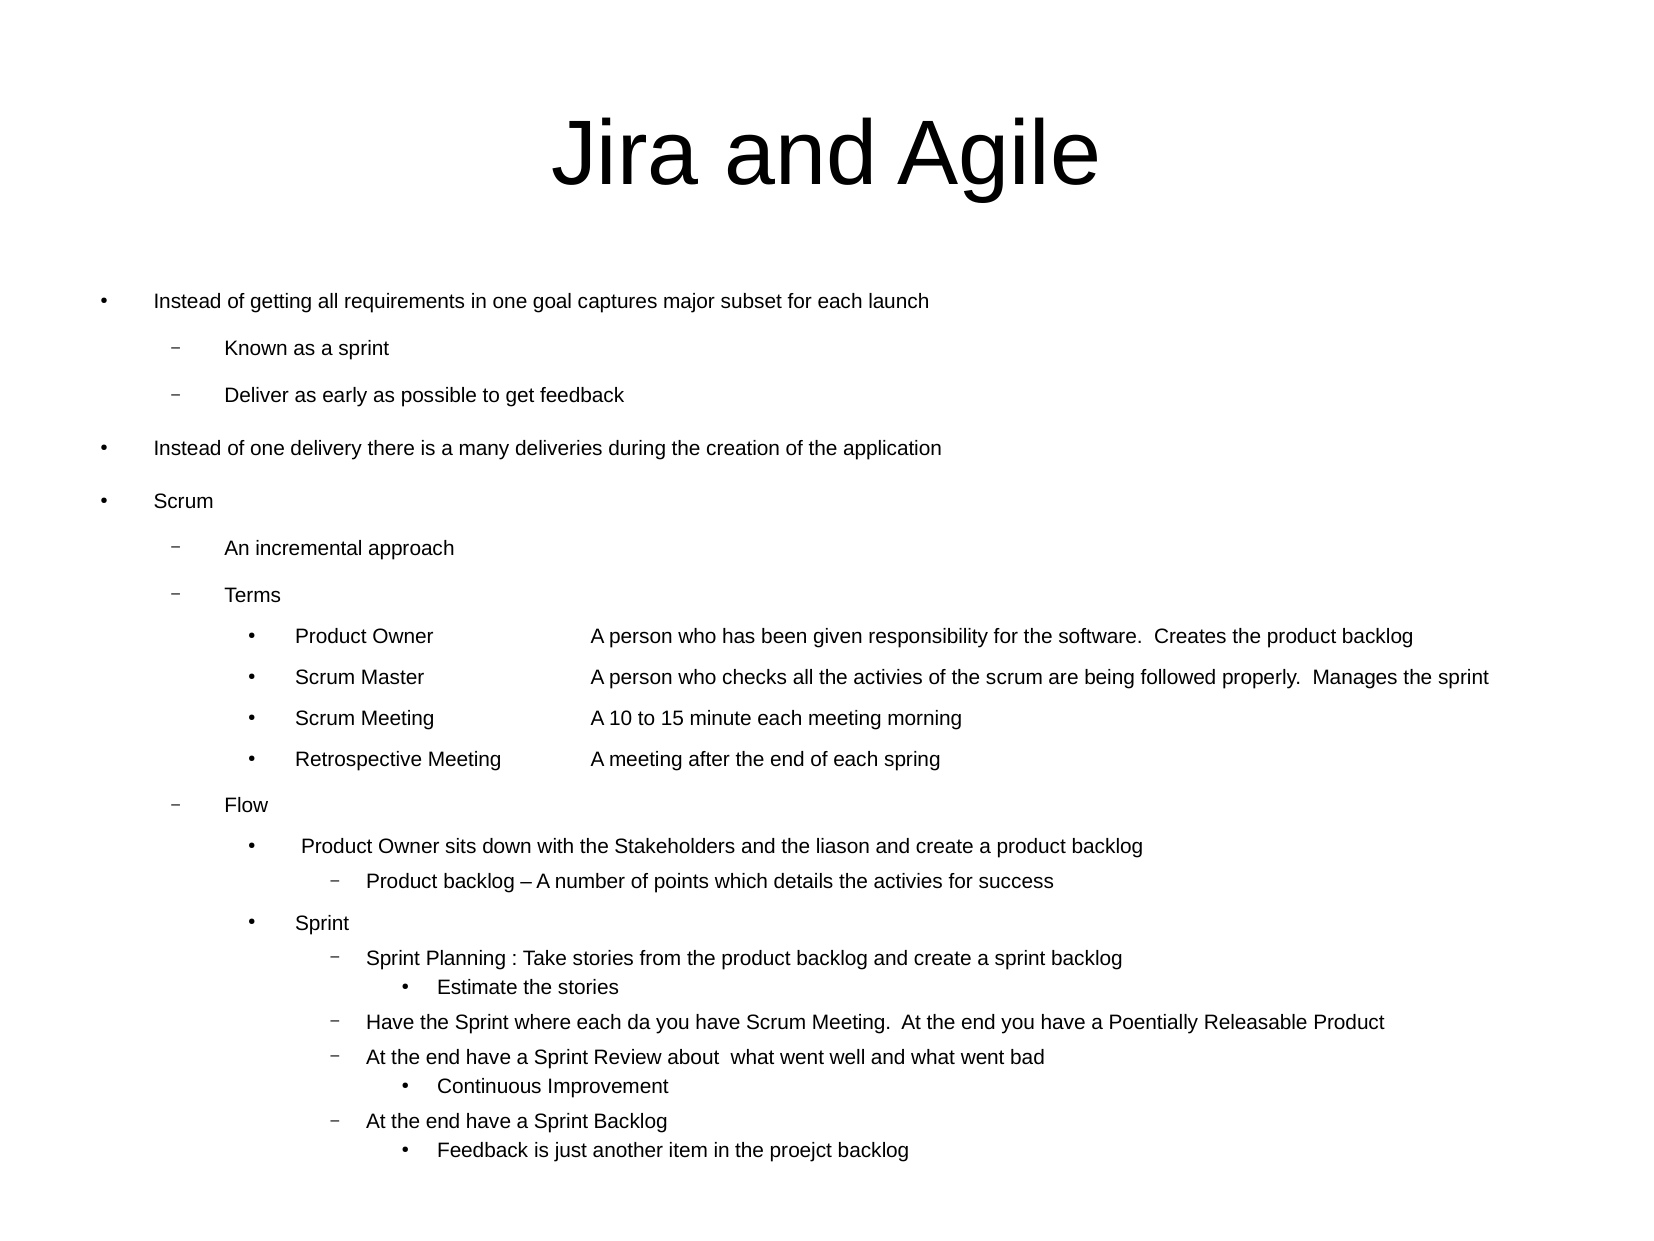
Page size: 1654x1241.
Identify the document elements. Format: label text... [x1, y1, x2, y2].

title Jira and Agile [82, 49, 1571, 257]
list Instead of getting all requirements in one goal captures major subset for each launch Known as a sprint Deliver as early as possible to get feedback Instead of one delivery there is a many deliveries during the creation of the application Scrum An incremental approach Terms Product Owner A person who has been given responsibility for the software. Creates the product backlog Scrum Master A person who checks all the activies of the scrum are being followed properly. Manages the sprint Scrum Meeting A 10 to 15 minute each meeting morning Retrospective Meeting A meeting after the end of each spring Flow Product Owner sits down with the Stakeholders and the liason and create a product backlog Product backlog – A number of points which details the activies for success Sprint Sprint Planning : Take stories from the product backlog and create a sprint backlog Estimate the stories Have the Sprint where each da you have Scrum Meeting. At the end you have a Poentially Releasable Product At the end have a Sprint Review about what went well and what went bad Continuous Improvement At the end have a Sprint Backlog Feedback is just another item in the proejct backlog [82, 290, 1571, 1229]
